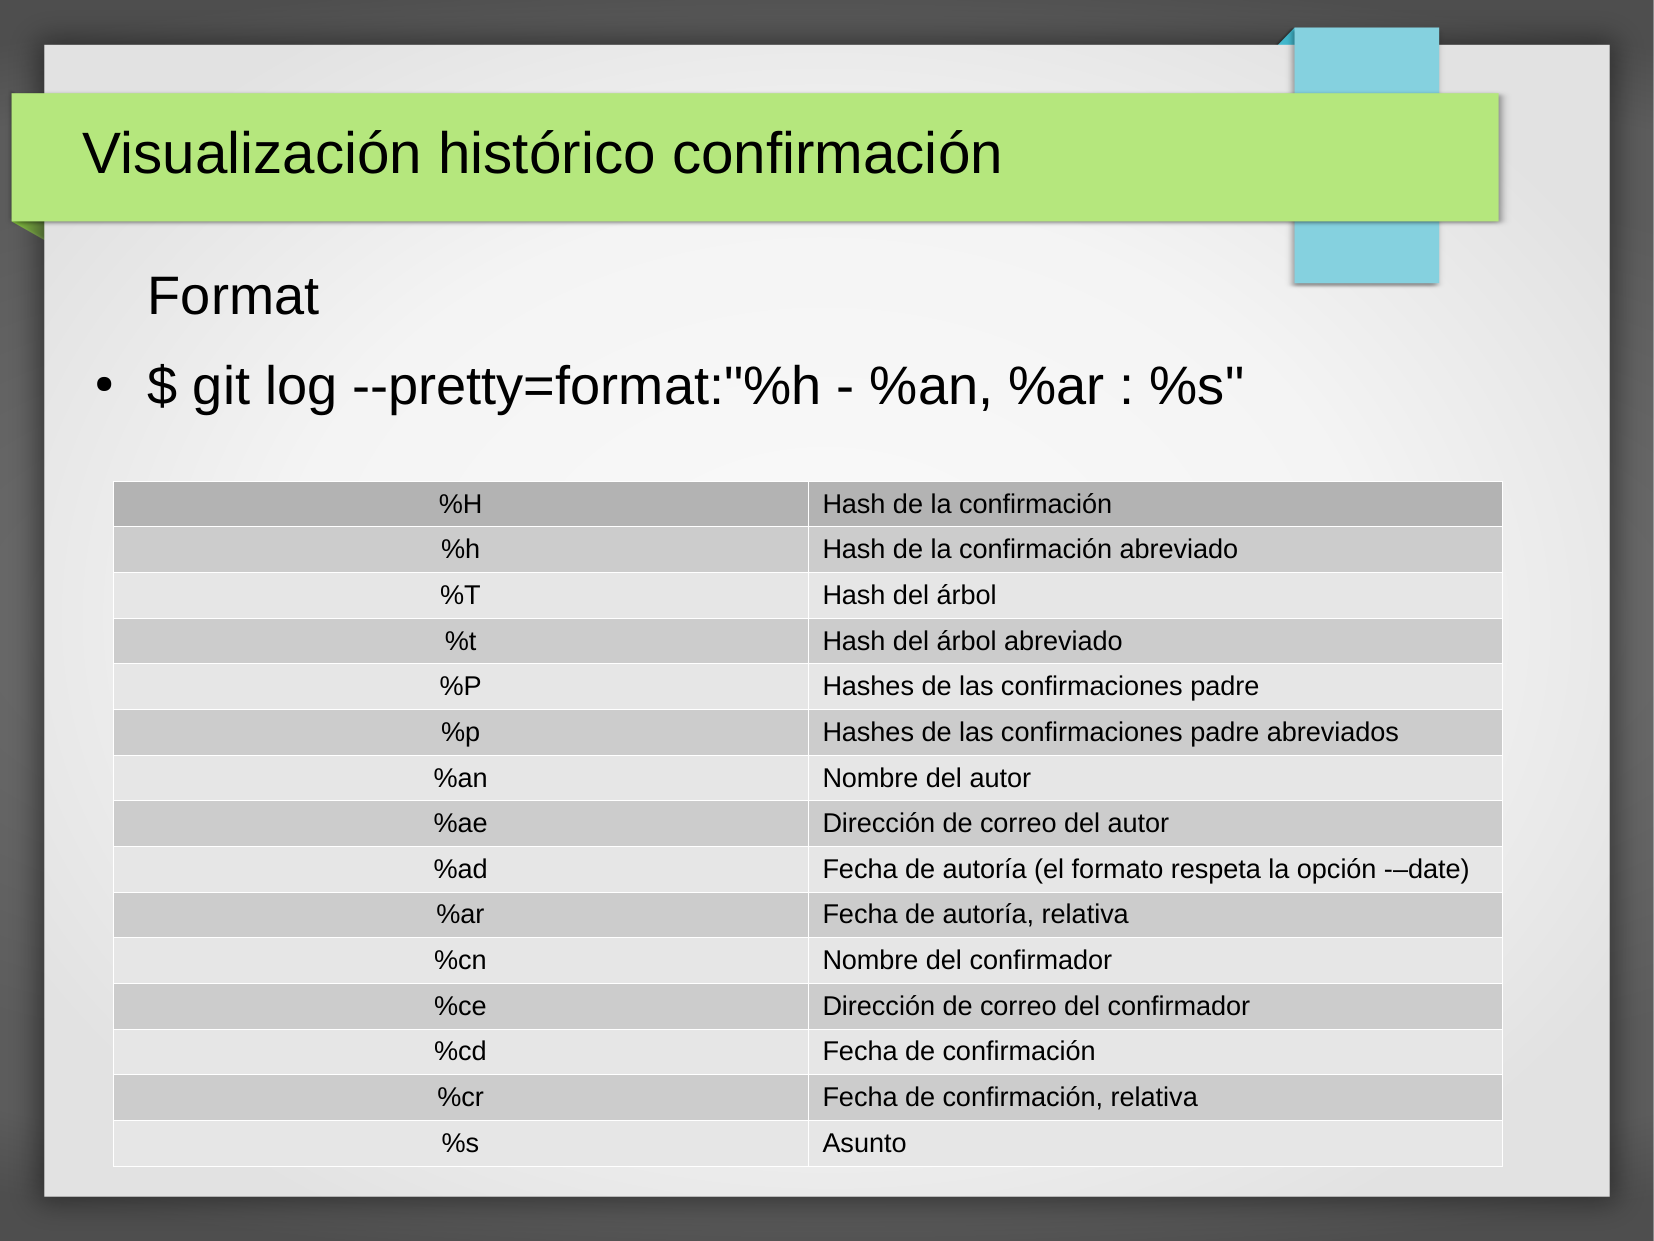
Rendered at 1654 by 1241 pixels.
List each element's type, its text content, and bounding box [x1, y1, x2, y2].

table_header %H [114, 482, 808, 526]
table_cell %ad [114, 847, 808, 892]
table_cell %ar [114, 893, 808, 937]
table_cell %P [114, 664, 808, 709]
table_cell Fecha de autoría (el formato respeta la opción -–date) [809, 847, 1502, 892]
table_cell %ae [114, 801, 808, 846]
table_cell Nombre del confirmador [809, 938, 1502, 983]
table_cell %ce [114, 984, 808, 1029]
table_cell Hashes de las confirmaciones padre abreviados [809, 710, 1502, 755]
title Visualización histórico confirmación [82, 94, 1264, 213]
table_cell %cr [114, 1075, 808, 1120]
list Format $ git log --pretty=format:"%h - %an, %ar : %s" [76, 265, 1565, 1182]
table_cell Hash de la confirmación abreviado [809, 527, 1502, 572]
picture [0, 0, 1654, 1241]
table_cell %s [114, 1121, 808, 1166]
table_cell Hash del árbol [809, 573, 1502, 618]
table_header Hash de la confirmación [809, 482, 1502, 526]
table_cell Hash del árbol abreviado [809, 619, 1502, 663]
table_cell Fecha de autoría, relativa [809, 893, 1502, 937]
table_cell Fecha de confirmación, relativa [809, 1075, 1502, 1120]
table_cell Dirección de correo del confirmador [809, 984, 1502, 1029]
table_cell Fecha de confirmación [809, 1030, 1502, 1074]
table_cell %t [114, 619, 808, 663]
table_cell Hashes de las confirmaciones padre [809, 664, 1502, 709]
table_cell %T [114, 573, 808, 618]
table_cell %cn [114, 938, 808, 983]
table_cell %cd [114, 1030, 808, 1074]
table_cell Asunto [809, 1121, 1502, 1166]
table_cell Dirección de correo del autor [809, 801, 1502, 846]
table_cell %an [114, 756, 808, 800]
table_cell %h [114, 527, 808, 572]
table_cell %p [114, 710, 808, 755]
table_cell Nombre del autor [809, 756, 1502, 800]
